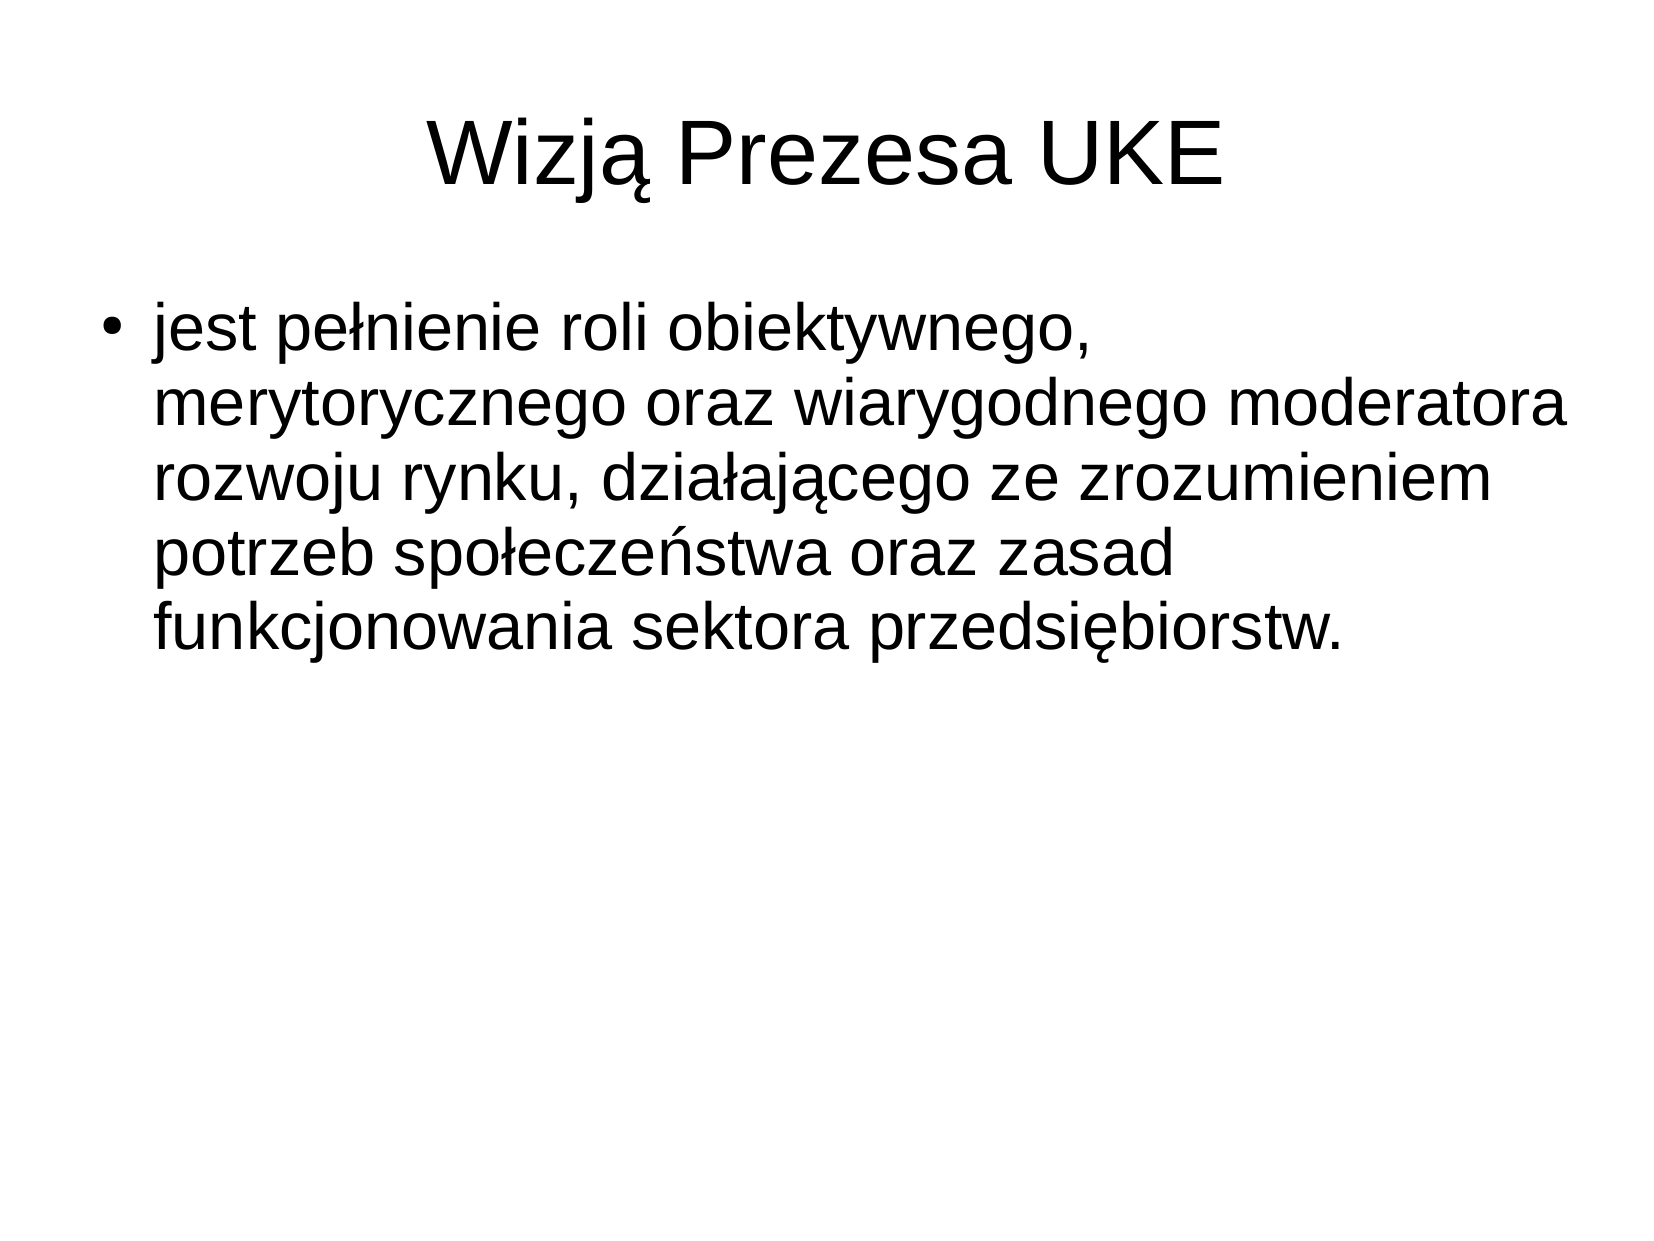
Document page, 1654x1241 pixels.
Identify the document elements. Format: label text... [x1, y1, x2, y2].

list jest pełnienie roli obiektywnego, merytorycznego oraz wiarygodnego moderatora rozwoju rynku, działającego ze zrozumieniem potrzeb społeczeństwa oraz zasad funkcjonowania sektora przedsiębiorstw. [82, 290, 1571, 1109]
title Wizją Prezesa UKE [82, 49, 1571, 257]
